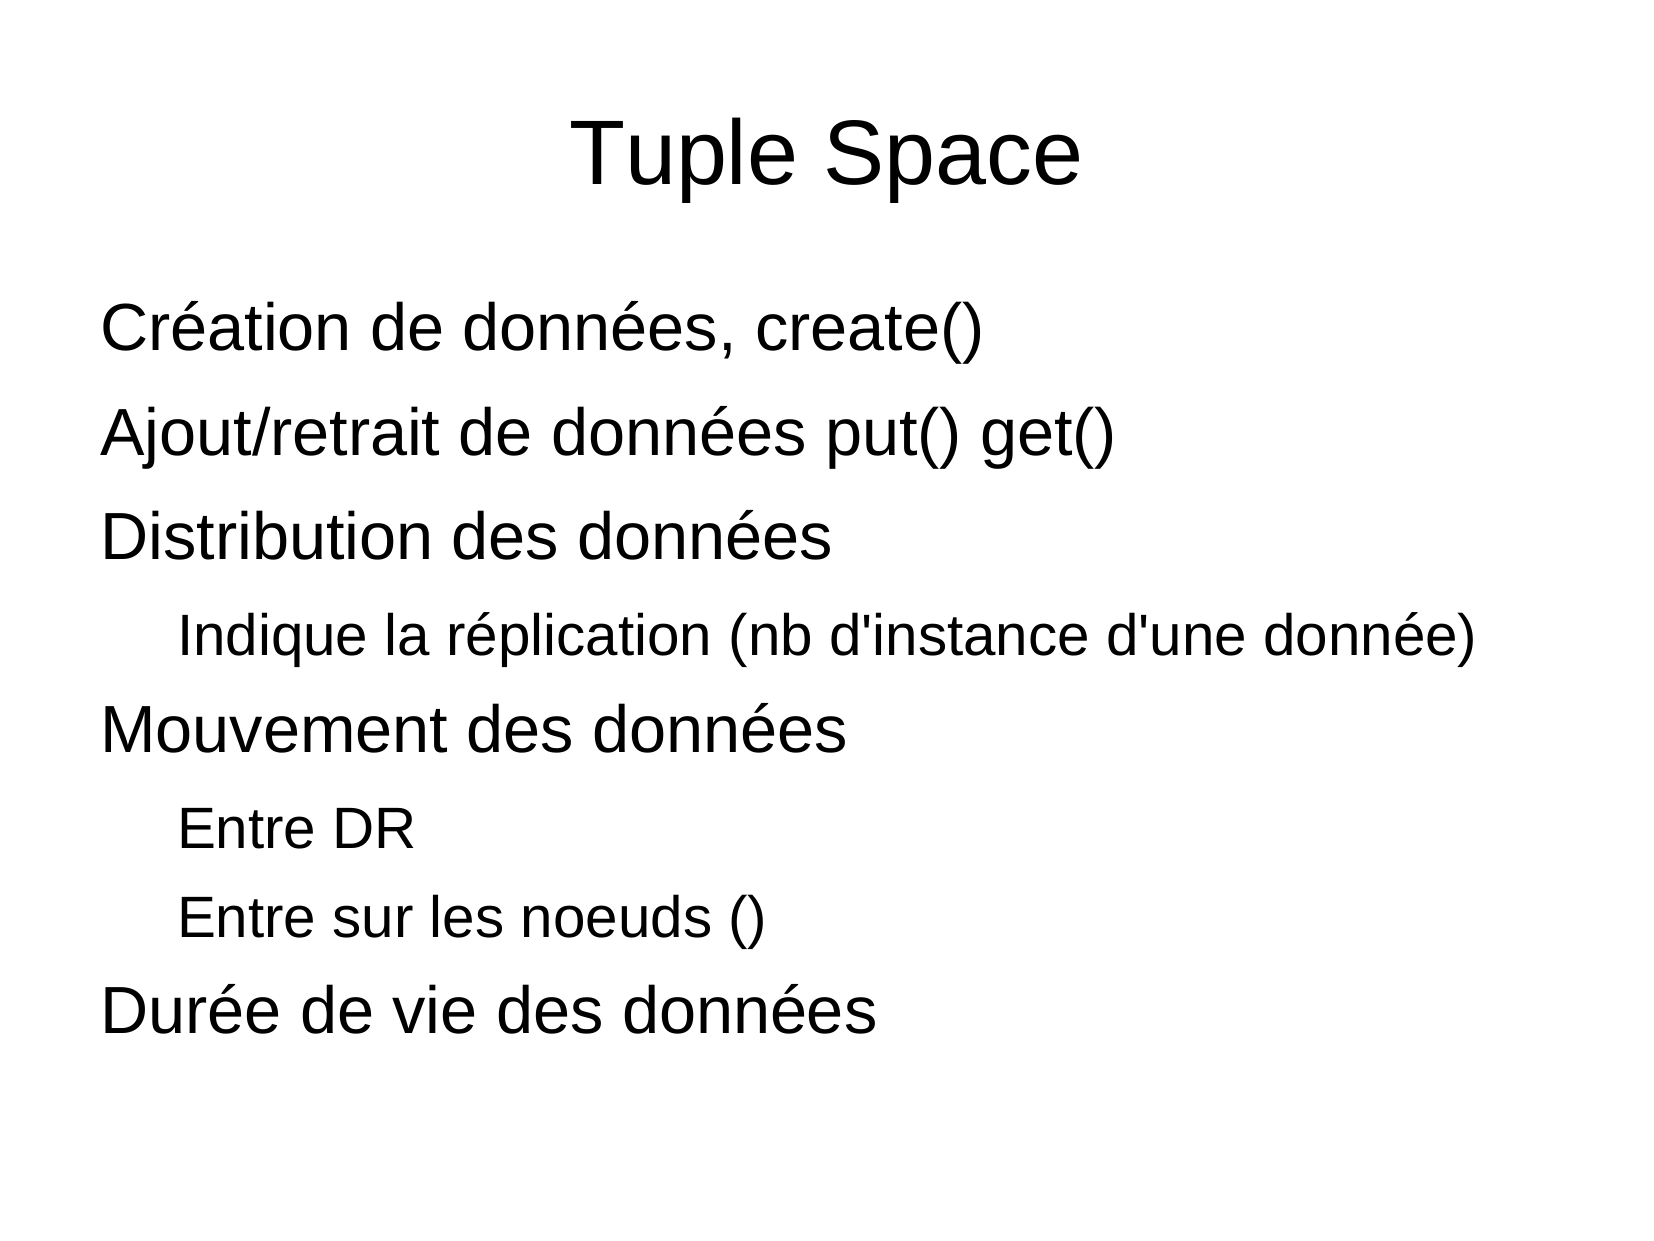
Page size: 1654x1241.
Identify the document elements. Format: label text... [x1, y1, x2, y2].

title Tuple Space [82, 49, 1571, 257]
list Création de données, create() Ajout/retrait de données put() get() Distribution des données Indique la réplication (nb d'instance d'une donnée) Mouvement des données Entre DR Entre sur les noeuds () Durée de vie des données [82, 290, 1571, 1109]
